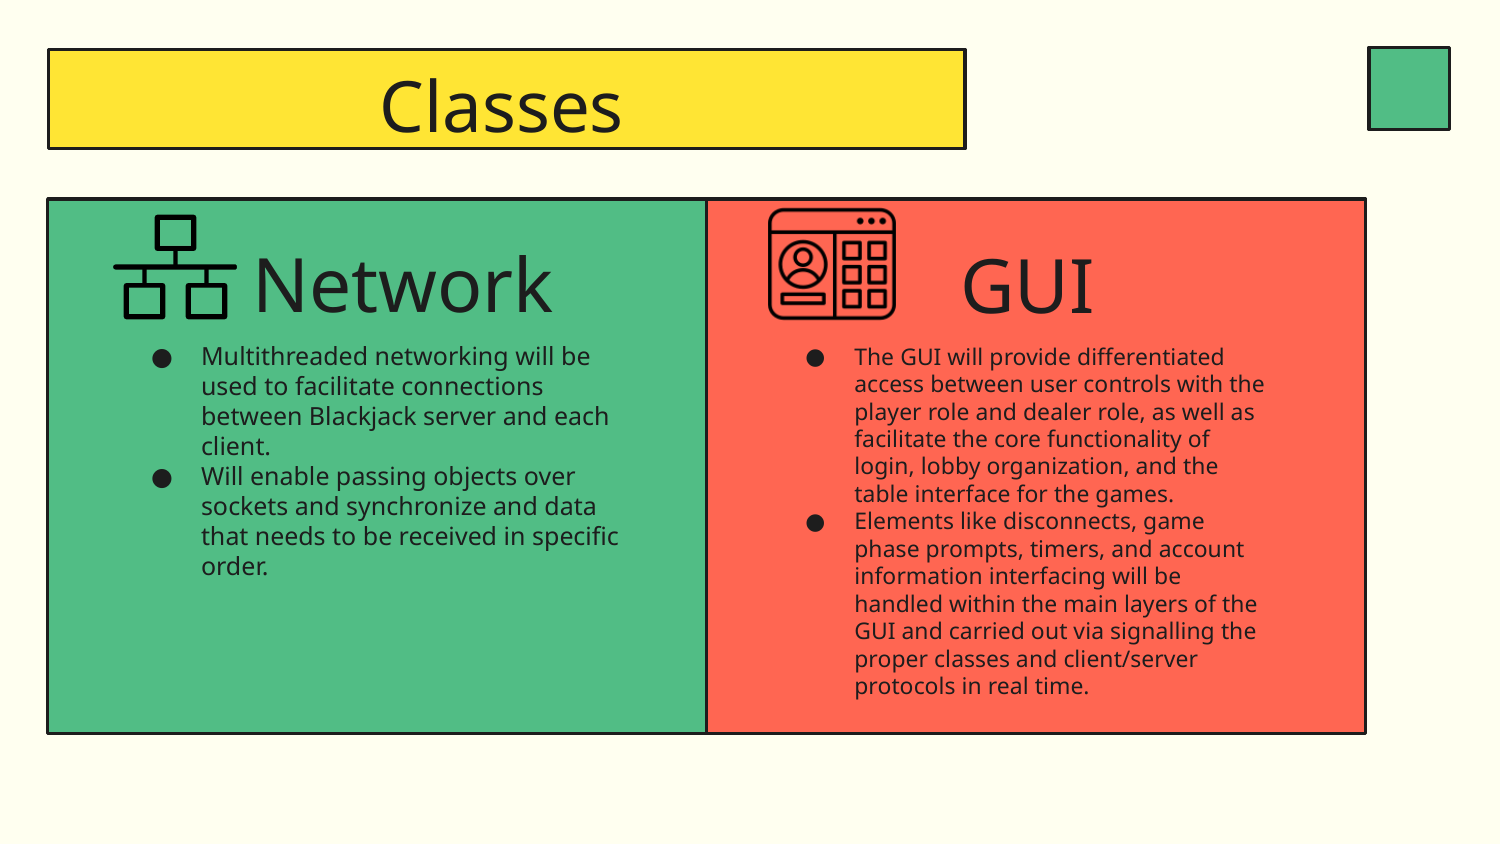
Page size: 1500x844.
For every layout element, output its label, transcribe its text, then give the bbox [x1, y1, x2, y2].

picture [113, 204, 237, 329]
picture [766, 198, 898, 330]
subtitle GUI [898, 225, 1288, 317]
subtitle Network [237, 224, 635, 316]
list Multithreaded networking will be used to facilitate connections between Blackjack server and each client. Will enable passing objects over sockets and synchronize and data that needs to be received in specific order. [113, 328, 635, 719]
list The GUI will provide differentiated access between user controls with the player role and dealer role, as well as facilitate the core functionality of login, lobby organization, and the table interface for the games. Elements like disconnects, game phase prompts, timers, and account information interfacing will be handled within the main layers of the GUI and carried out via signalling the proper classes and client/server protocols in real time. [766, 329, 1288, 721]
title Classes [45, 55, 959, 167]
